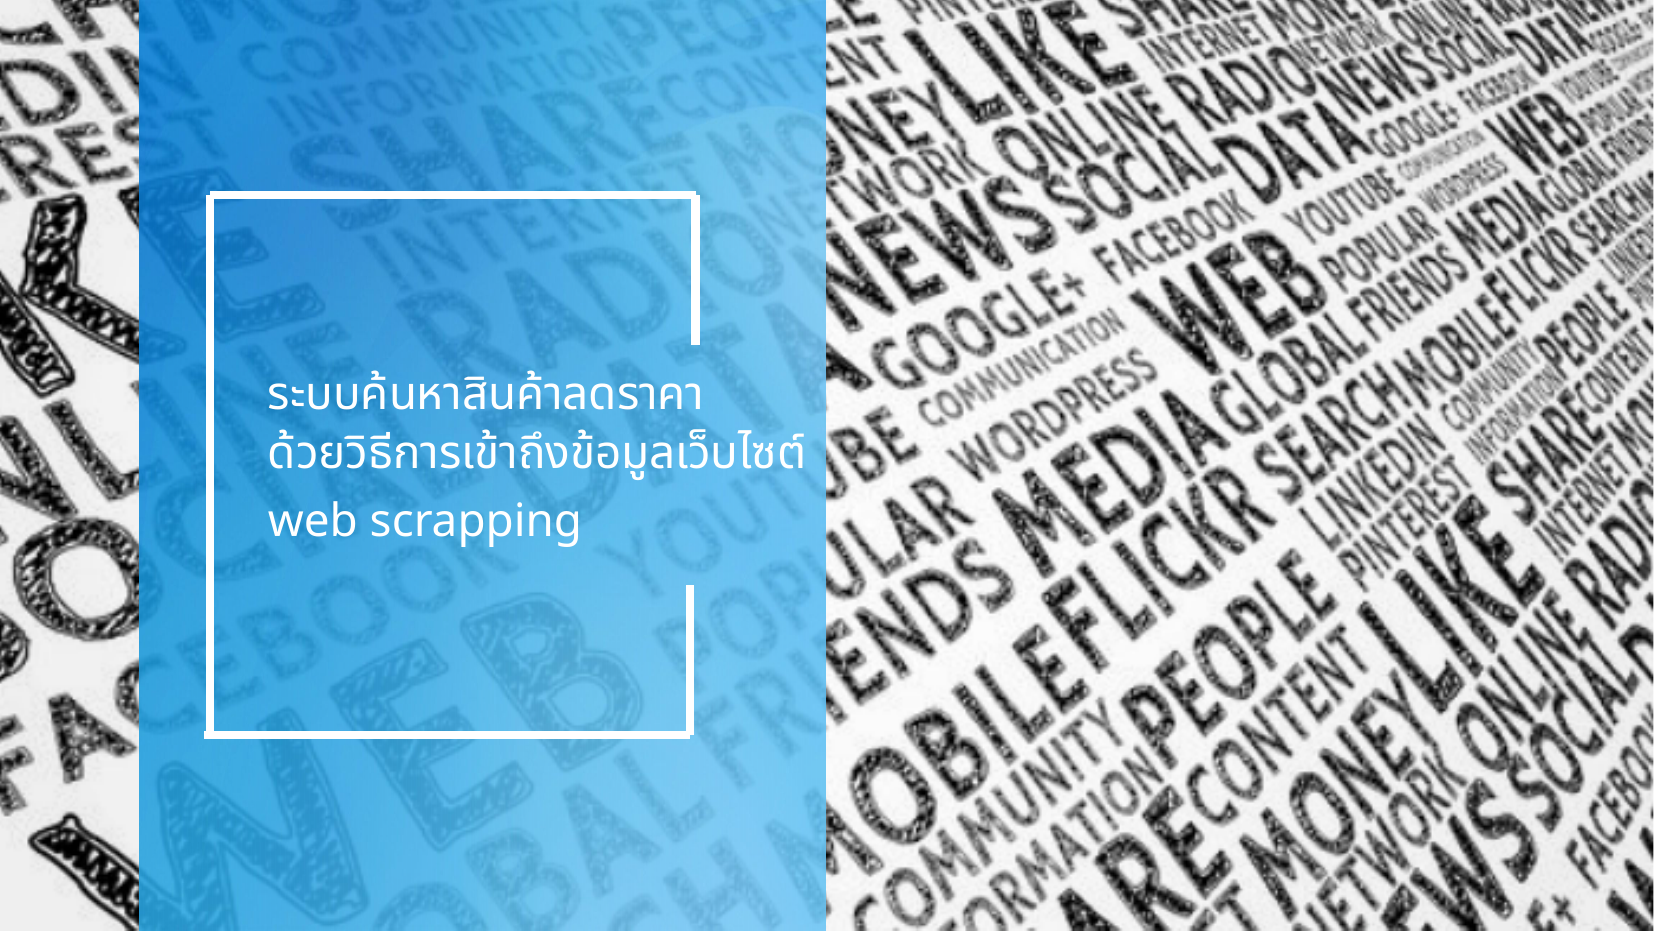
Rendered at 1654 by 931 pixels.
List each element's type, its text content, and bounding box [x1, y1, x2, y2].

picture [0, 0, 1654, 931]
text_box ระบบค้นหาสินค้าลดราคา ด้วยวิธีการเข้าถึงข้อมูลเว็บไซต์ web scrapping [253, 360, 828, 576]
